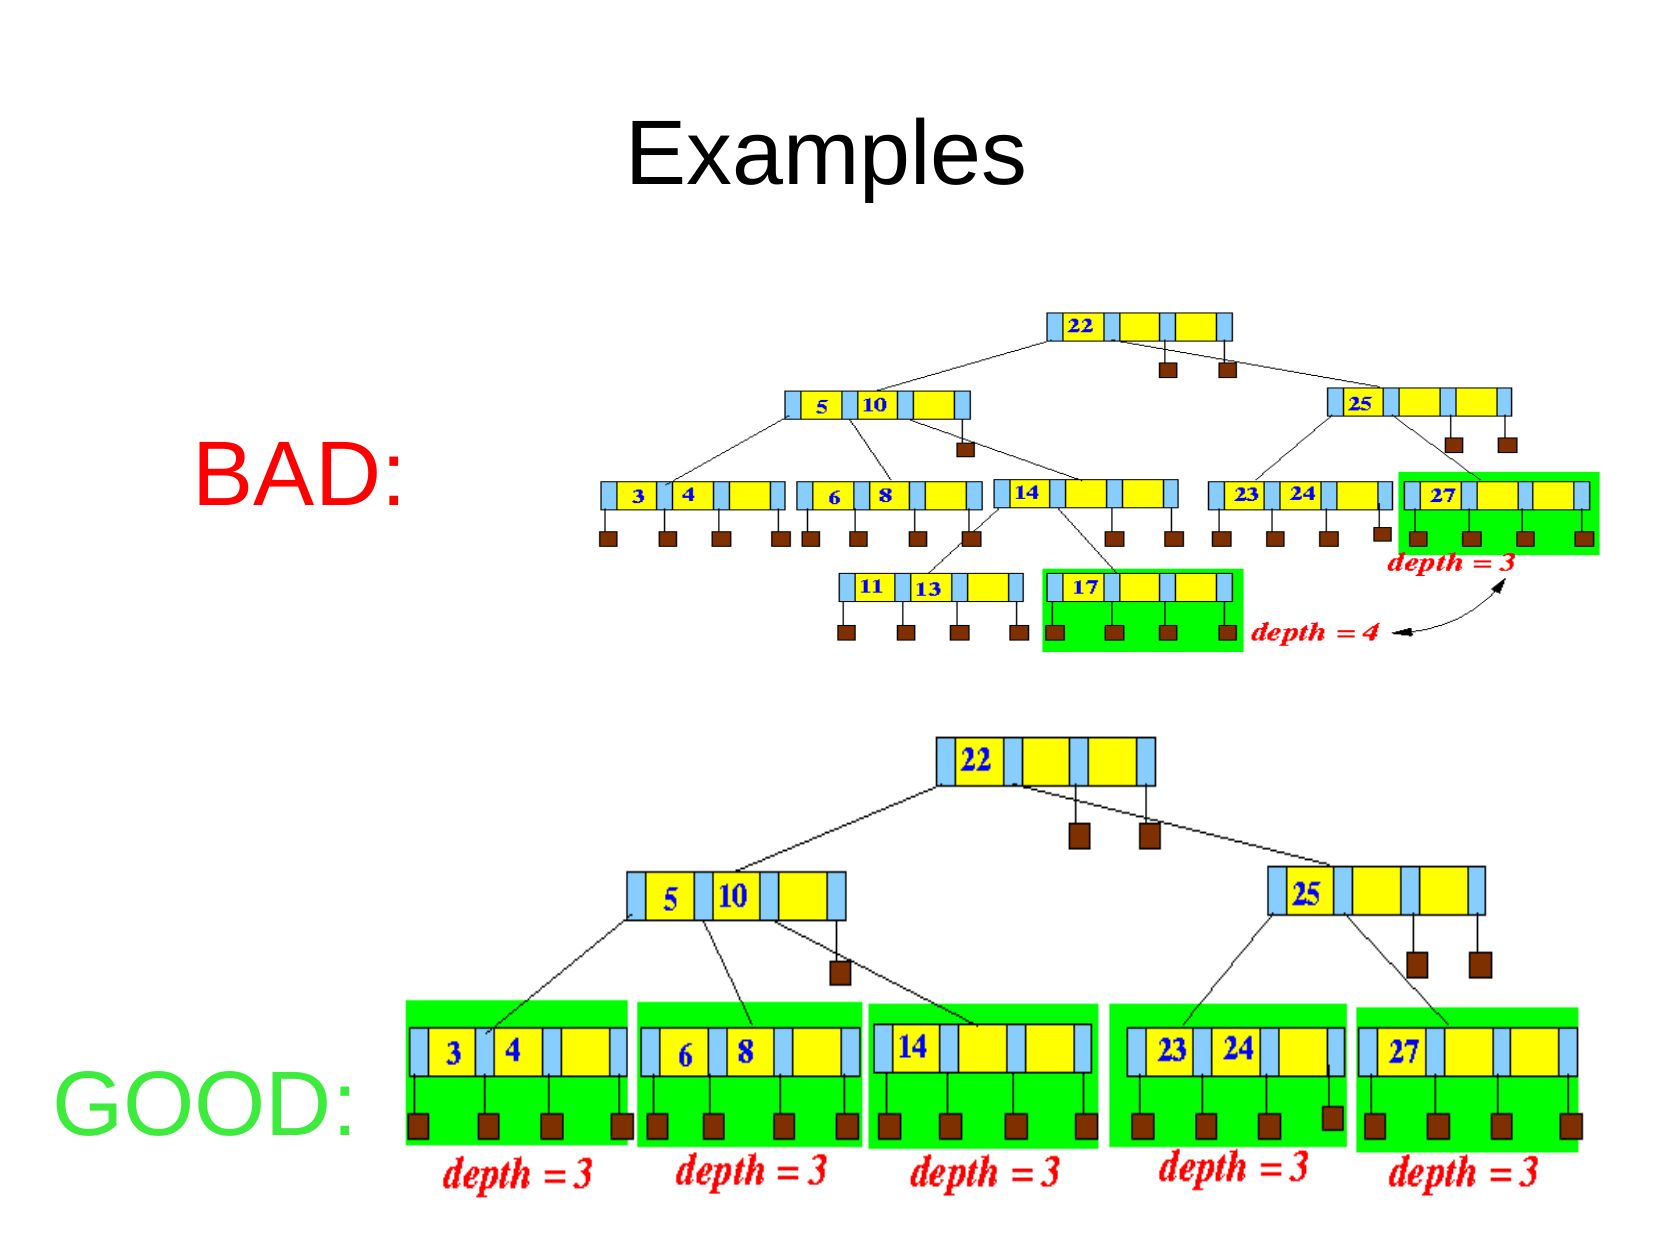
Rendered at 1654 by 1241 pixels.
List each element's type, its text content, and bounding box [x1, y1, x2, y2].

title Examples [82, 49, 1571, 257]
picture [392, 712, 1613, 1212]
text_box GOOD: [37, 1045, 373, 1163]
title BAD: [0, 422, 601, 526]
picture [582, 301, 1613, 676]
